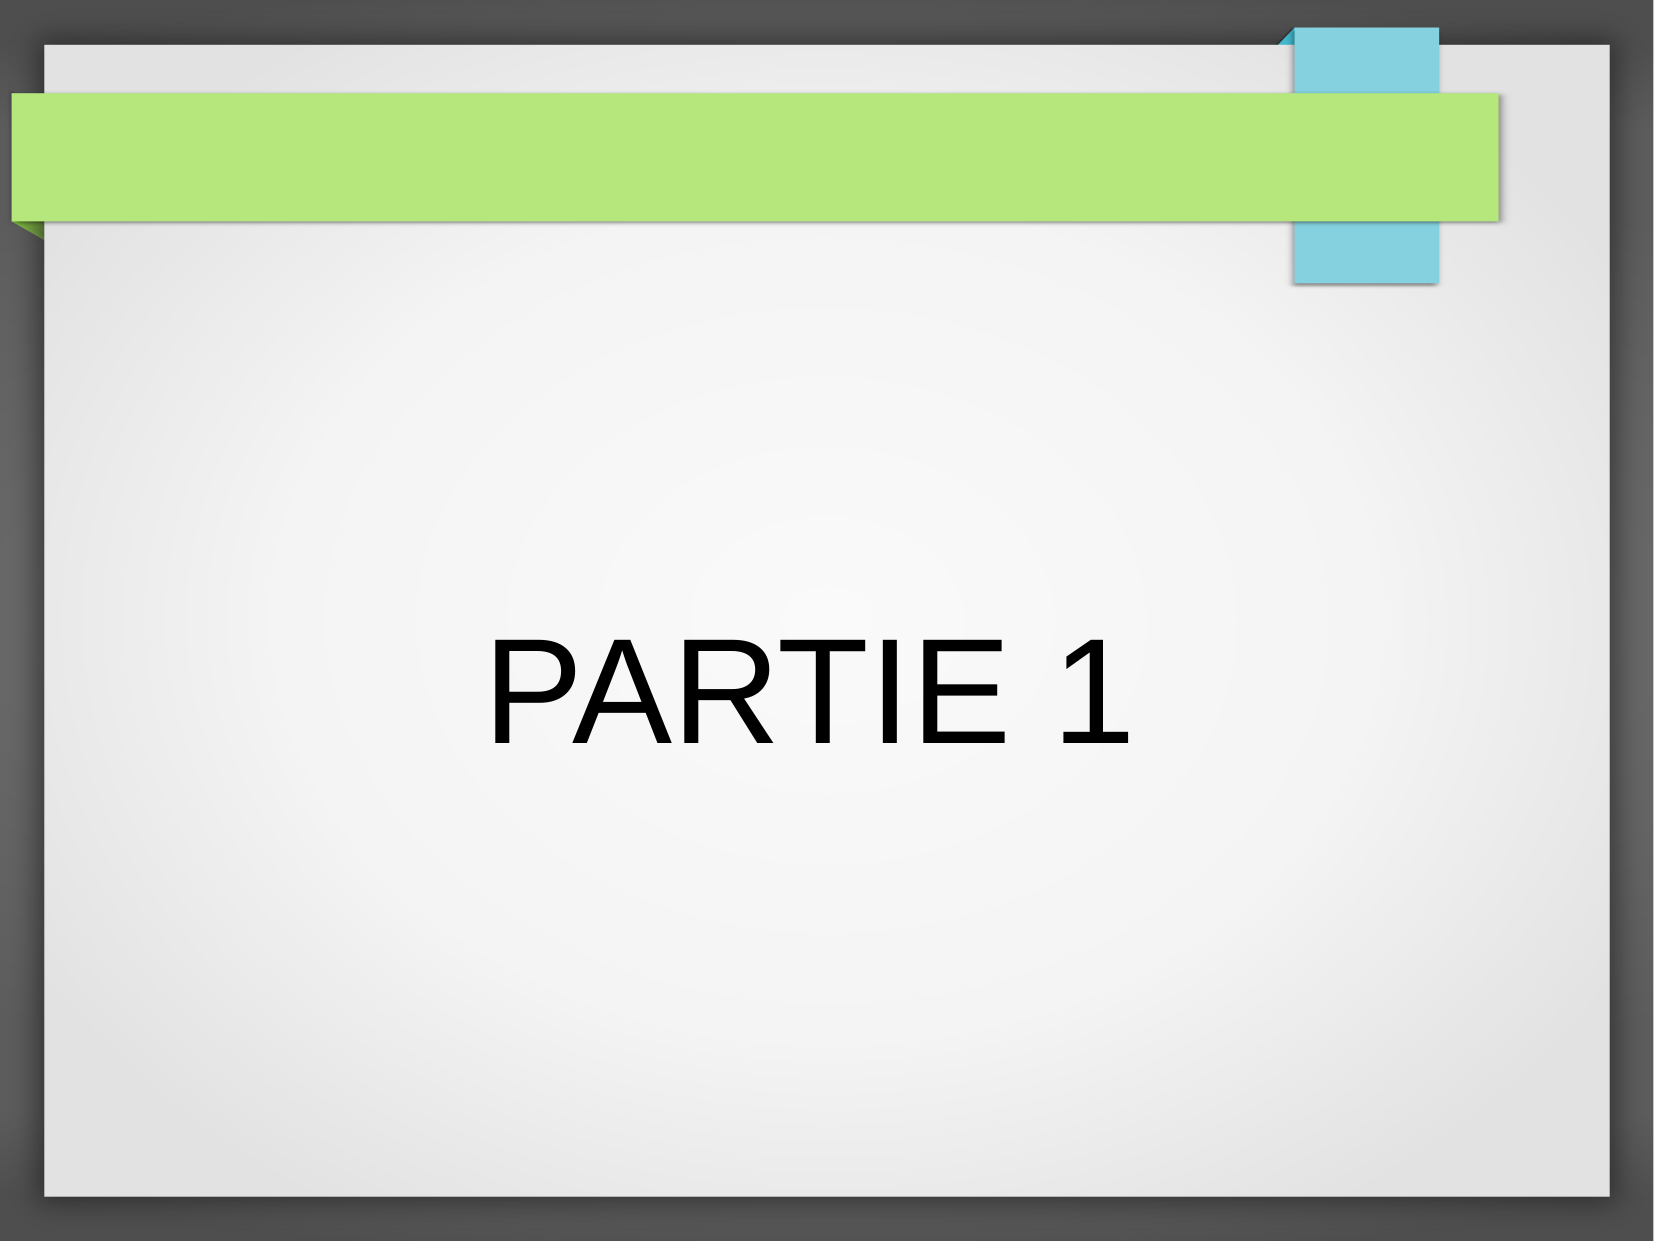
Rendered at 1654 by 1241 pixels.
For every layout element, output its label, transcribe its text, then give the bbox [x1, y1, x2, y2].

picture [0, 0, 1654, 1241]
list PARTIE 1 [82, 343, 1538, 1063]
